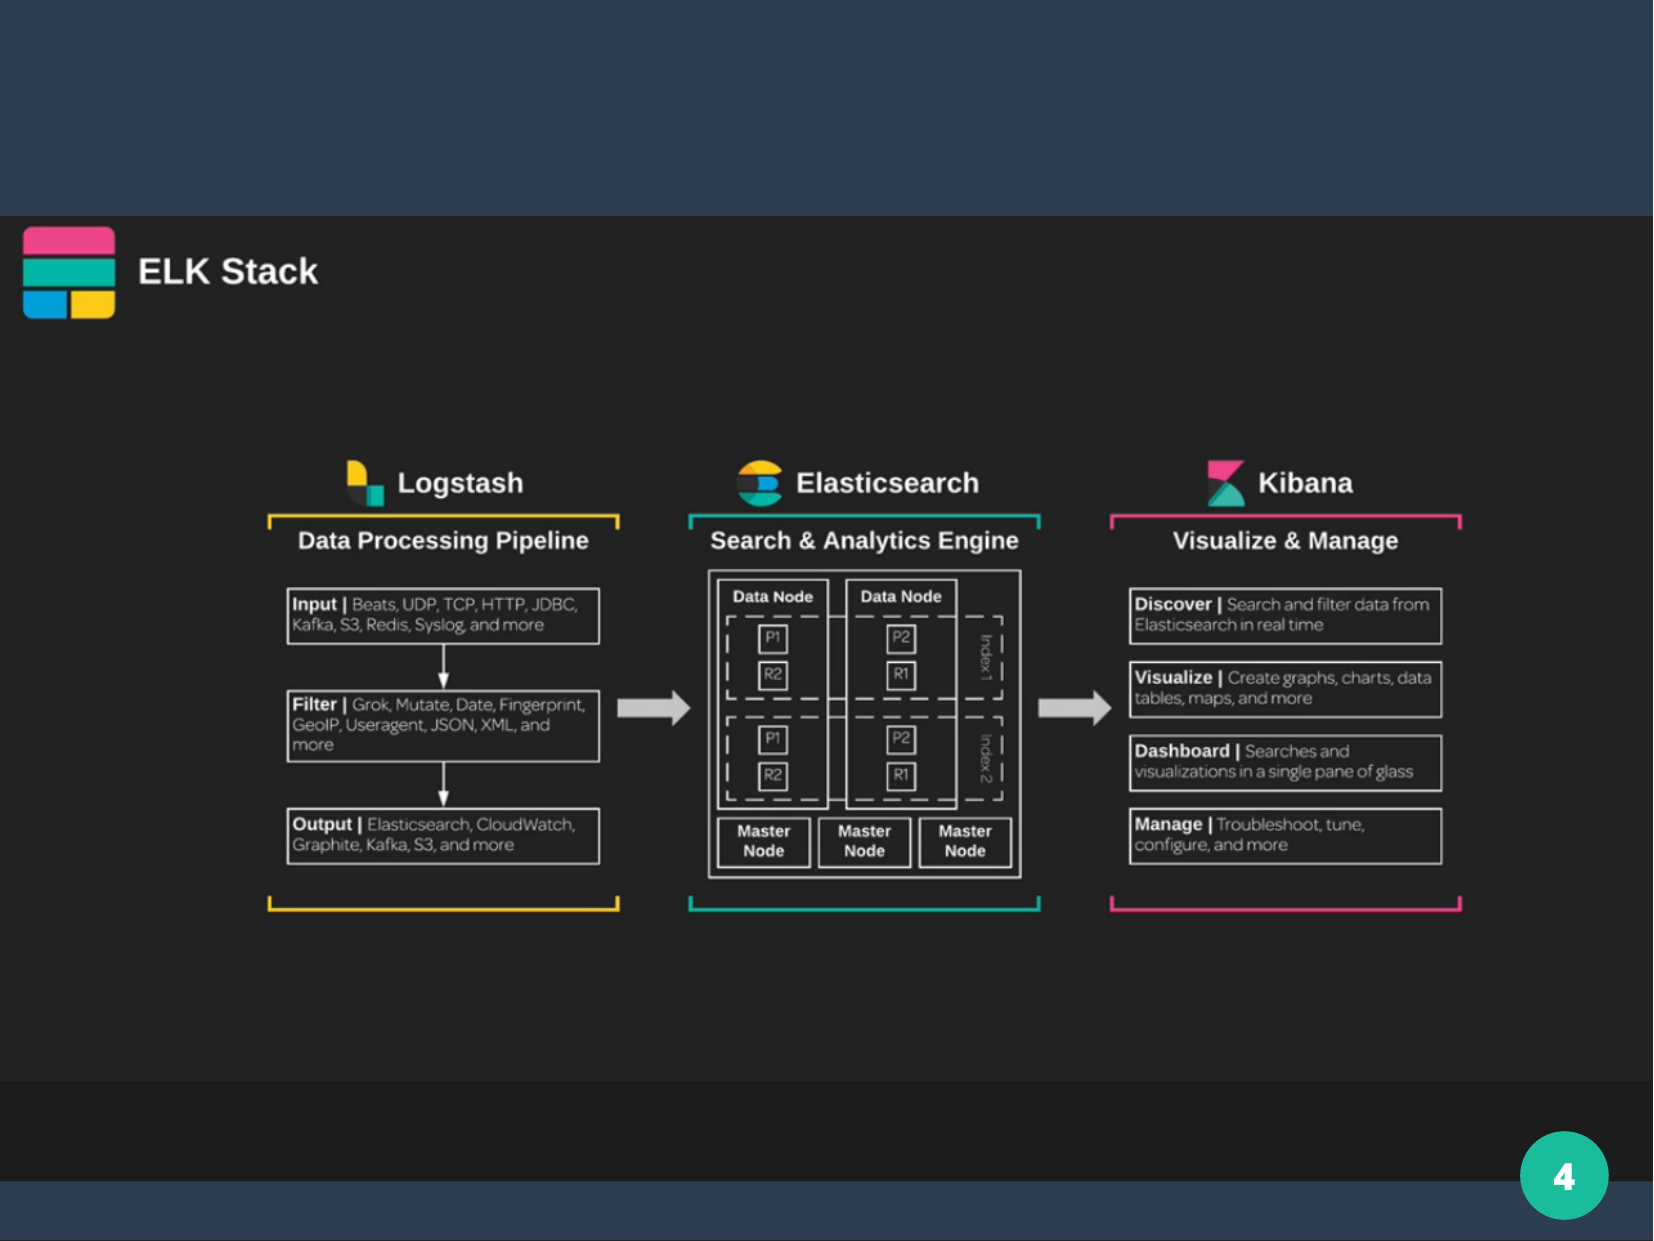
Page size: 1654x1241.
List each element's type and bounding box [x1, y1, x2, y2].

picture [0, 216, 1653, 1081]
